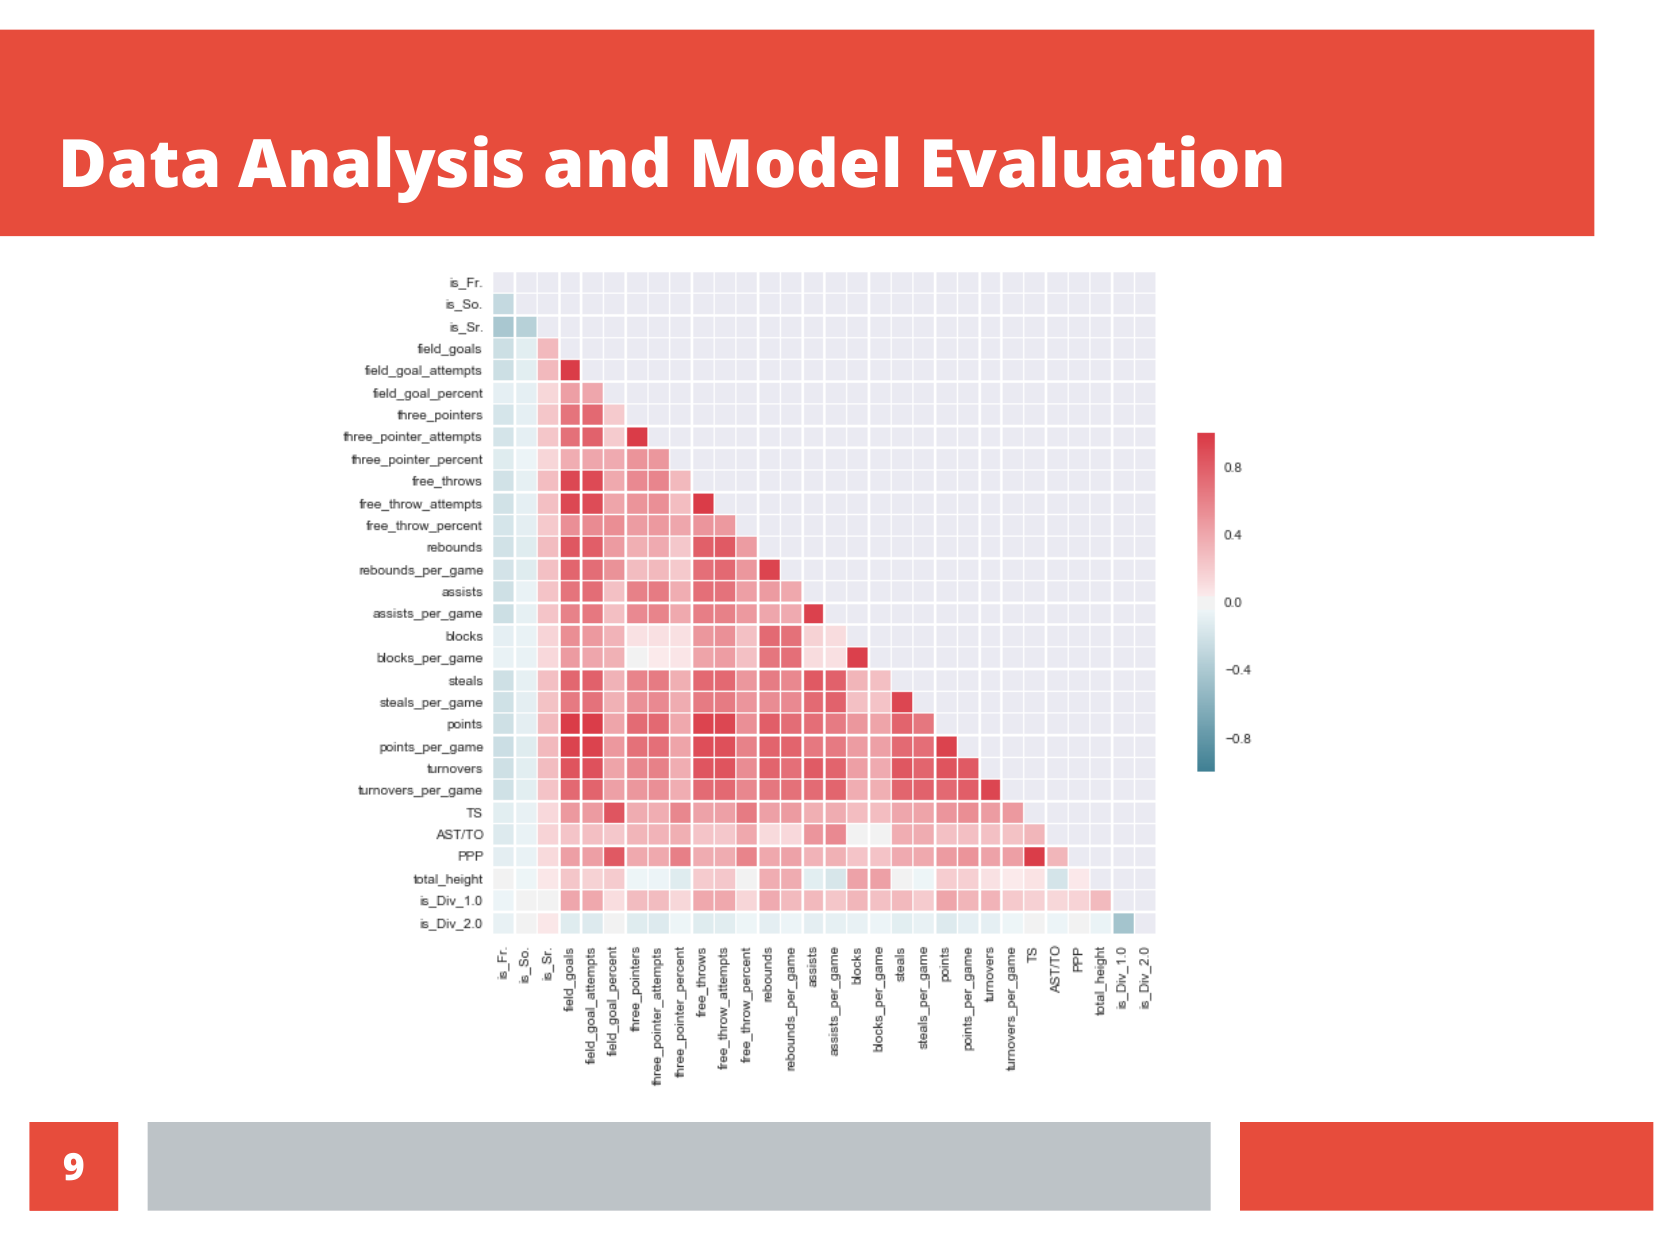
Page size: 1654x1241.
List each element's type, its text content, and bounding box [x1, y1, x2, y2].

title Data Analysis and Model Evaluation [59, 59, 1595, 207]
picture [334, 263, 1261, 1093]
